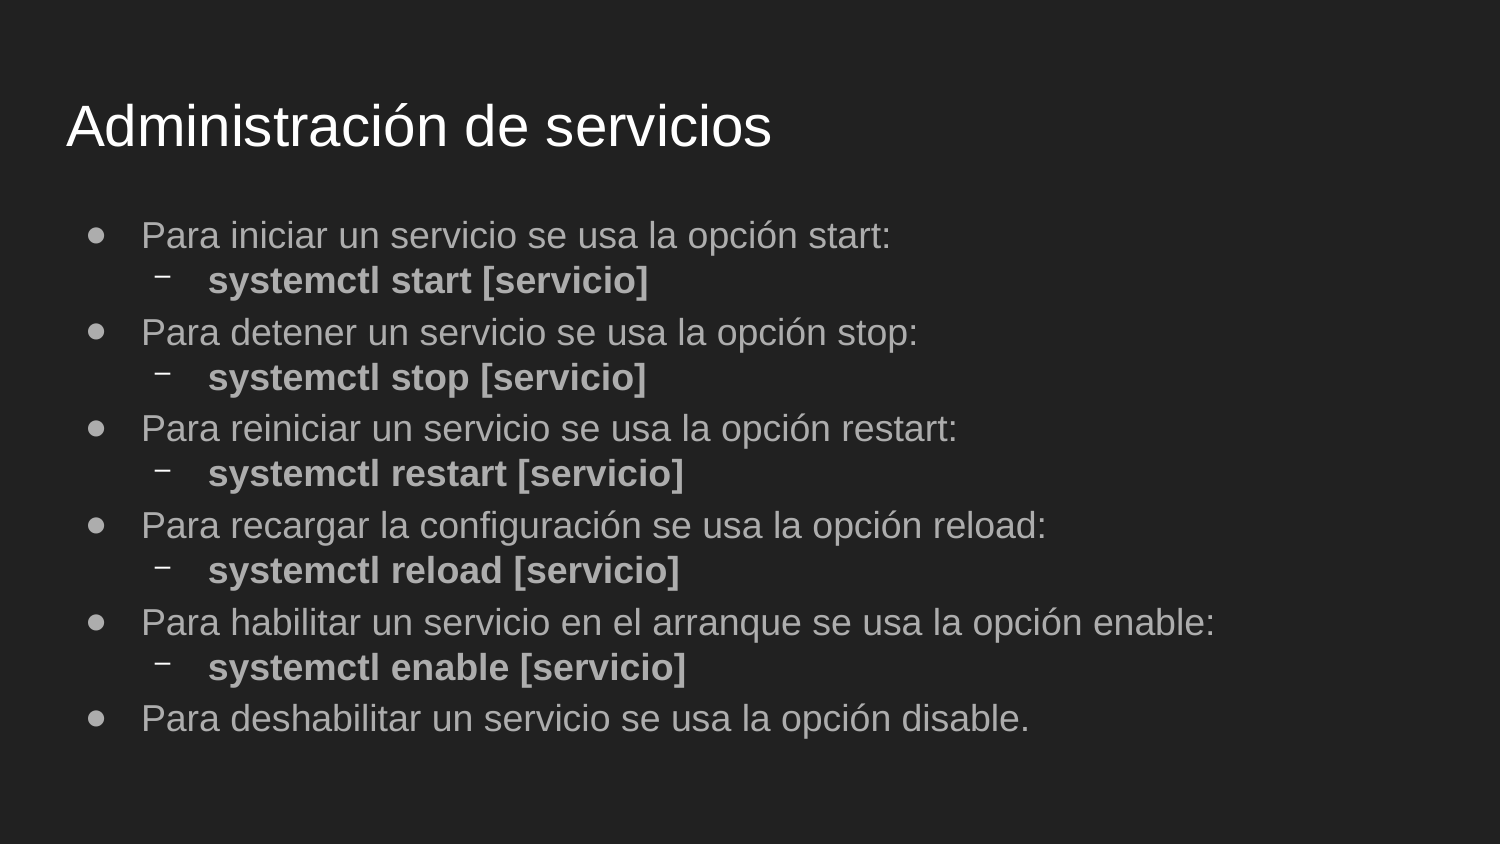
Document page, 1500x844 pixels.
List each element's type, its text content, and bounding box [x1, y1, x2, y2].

list Para iniciar un servicio se usa la opción start: systemctl start [servicio] Para detener un servicio se usa la opción stop: systemctl stop [servicio] Para reiniciar un servicio se usa la opción restart: systemctl restart [servicio] Para recargar la configuración se usa la opción reload: systemctl reload [servicio] Para habilitar un servicio en el arranque se usa la opción enable: systemctl enable [servicio] Para deshabilitar un servicio se usa la opción disable. [51, 189, 1449, 750]
title Administración de servicios [51, 72, 1449, 167]
